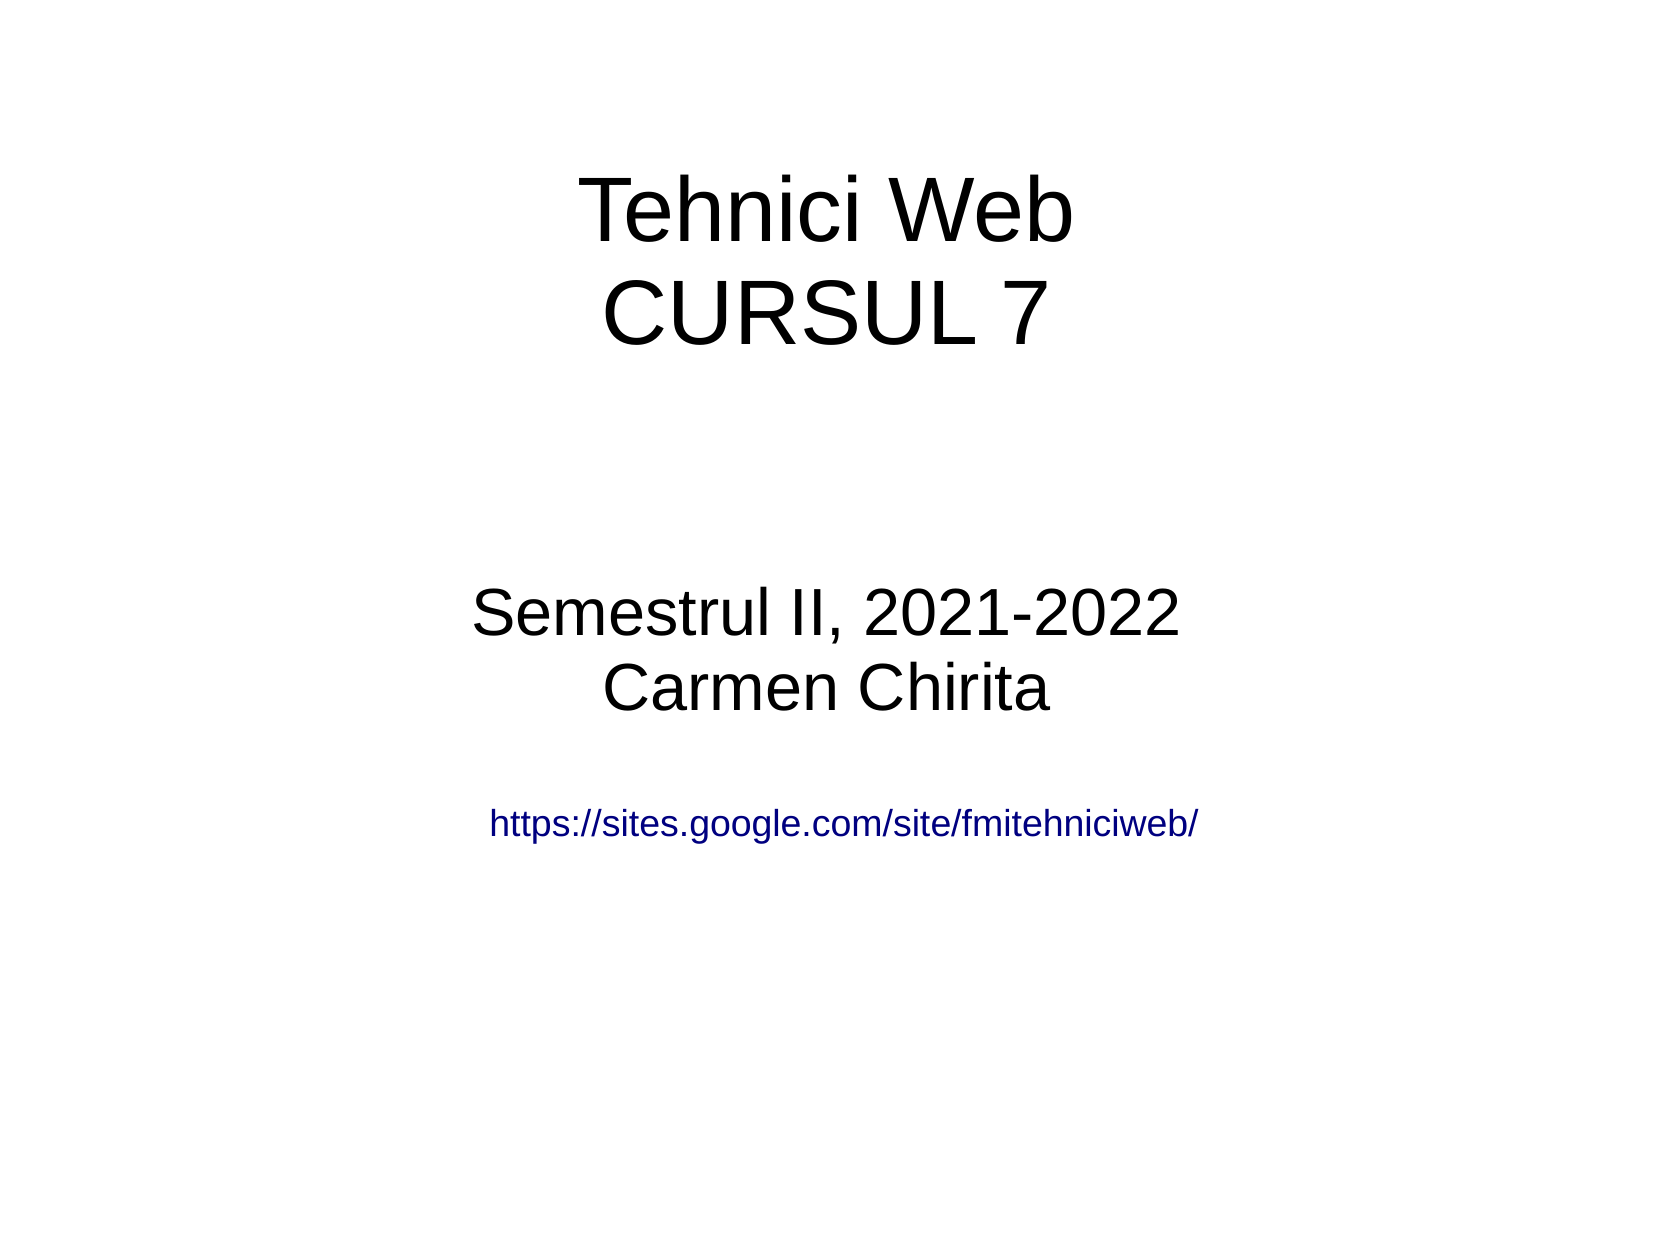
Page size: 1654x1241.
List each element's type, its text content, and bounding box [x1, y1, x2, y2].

title Tehnici Web CURSUL 7 [82, 158, 1571, 290]
subtitle Semestrul II, 2021-2022 Carmen Chirita [82, 290, 1571, 1010]
text_box https://sites.google.com/site/fmitehniciweb/ [474, 794, 1353, 865]
